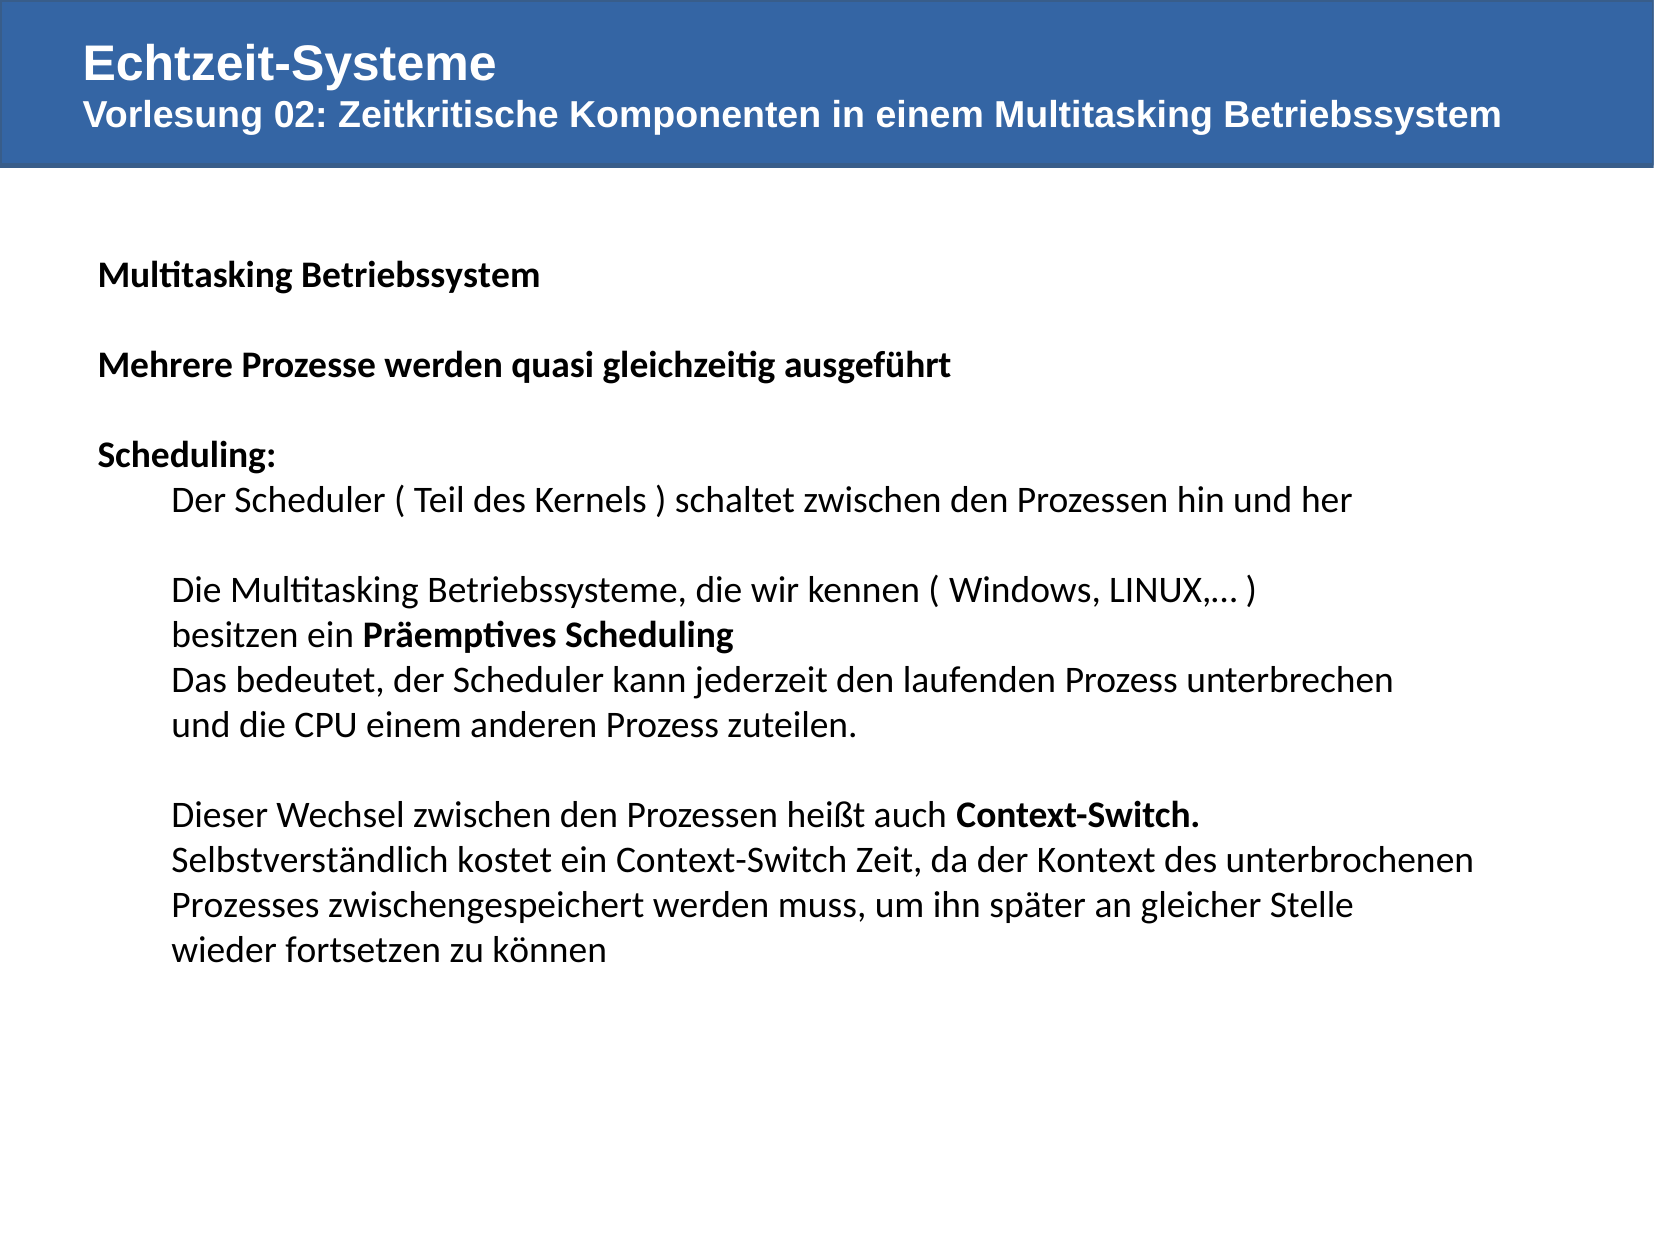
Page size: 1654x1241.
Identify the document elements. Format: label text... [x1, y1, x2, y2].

text_box Multitasking Betriebssystem Mehrere Prozesse werden quasi gleichzeitig ausgeführt Scheduling: Der Scheduler ( Teil des Kernels ) schaltet zwischen den Prozessen hin und her Die Multitasking Betriebssysteme, die wir kennen ( Windows, LINUX,… ) besitzen ein Präemptives Scheduling Das bedeutet, der Scheduler kann jederzeit den laufenden Prozess unterbrechen und die CPU einem anderen Prozess zuteilen. Dieser Wechsel zwischen den Prozessen heißt auch Context-Switch. Selbstverständlich kostet ein Context-Switch Zeit, da der Kontext des unterbrochenen Prozesses zwischengespeichert werden muss, um ihn später an gleicher Stelle wieder fortsetzen zu können [83, 242, 1595, 977]
title Echtzeit-Systeme Vorlesung 02: Zeitkritische Komponenten in einem Multitasking Betriebssystem [82, 29, 1571, 136]
